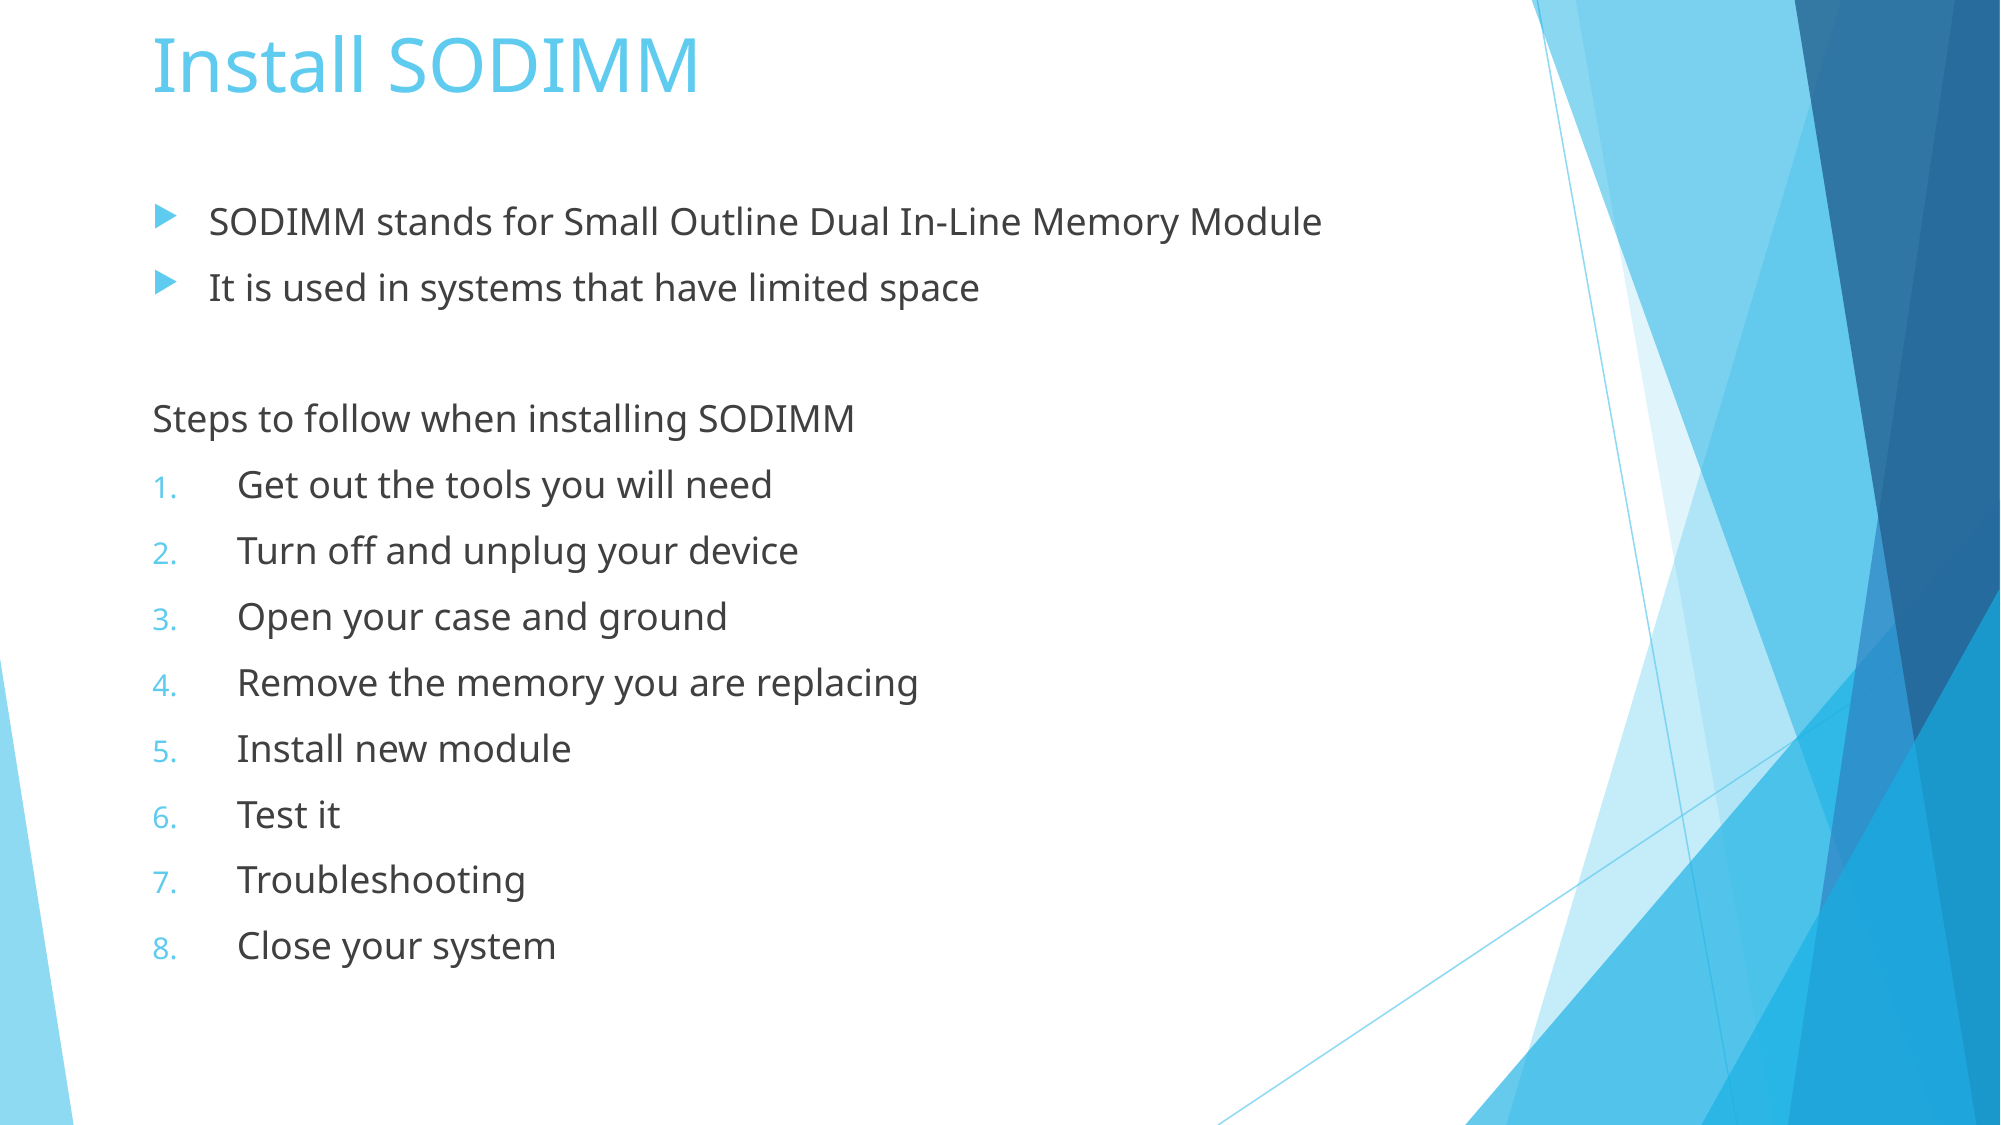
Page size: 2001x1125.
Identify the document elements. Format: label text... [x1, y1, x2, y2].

list SODIMM stands for Small Outline Dual In-Line Memory Module It is used in systems that have limited space Steps to follow when installing SODIMM Get out the tools you will need Turn off and unplug your device Open your case and ground Remove the memory you are replacing Install new module Test it Troubleshooting Close your system [137, 190, 1863, 1097]
title Install SODIMM [137, 9, 1863, 135]
